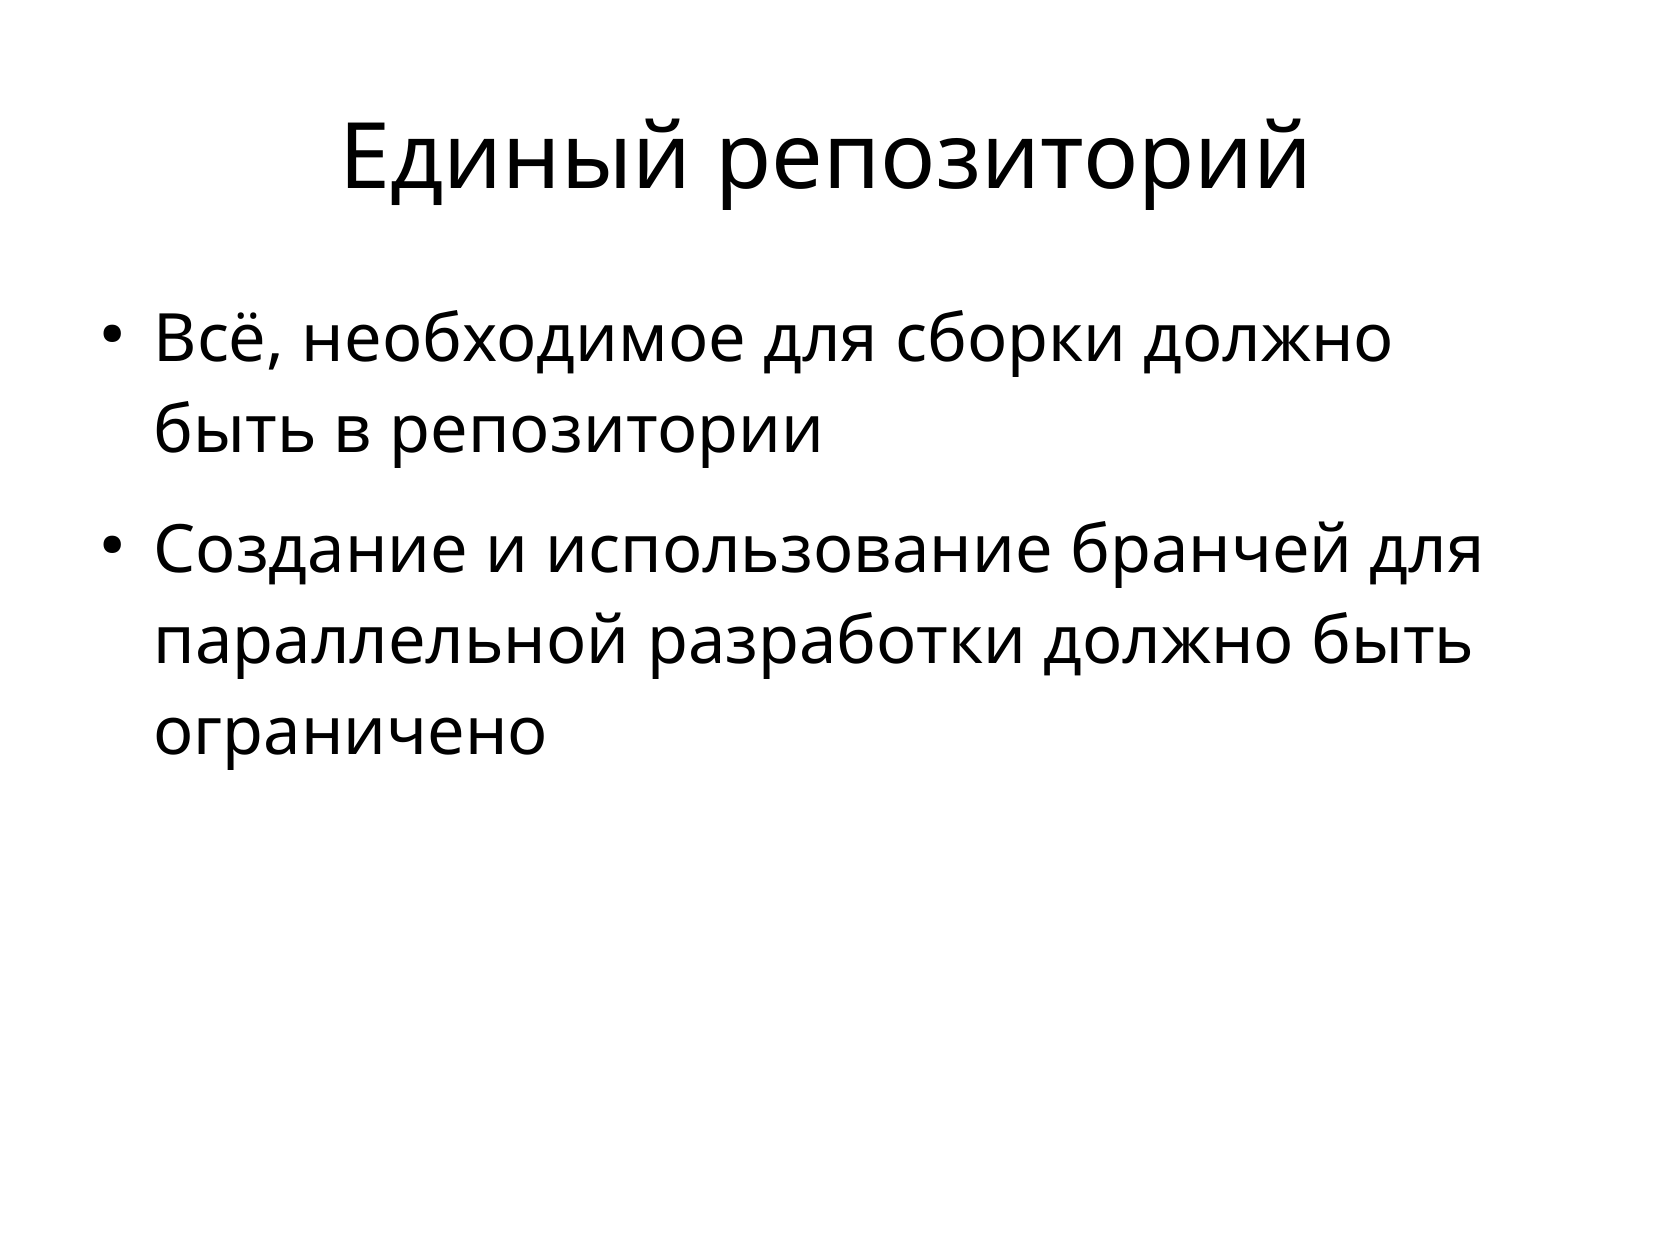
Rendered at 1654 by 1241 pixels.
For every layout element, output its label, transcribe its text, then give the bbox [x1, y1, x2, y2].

list Всё, необходимое для сборки должно быть в репозитории Создание и использование бранчей для параллельной разработки должно быть ограничено [82, 290, 1538, 1010]
title Единый репозиторий [82, 49, 1571, 257]
